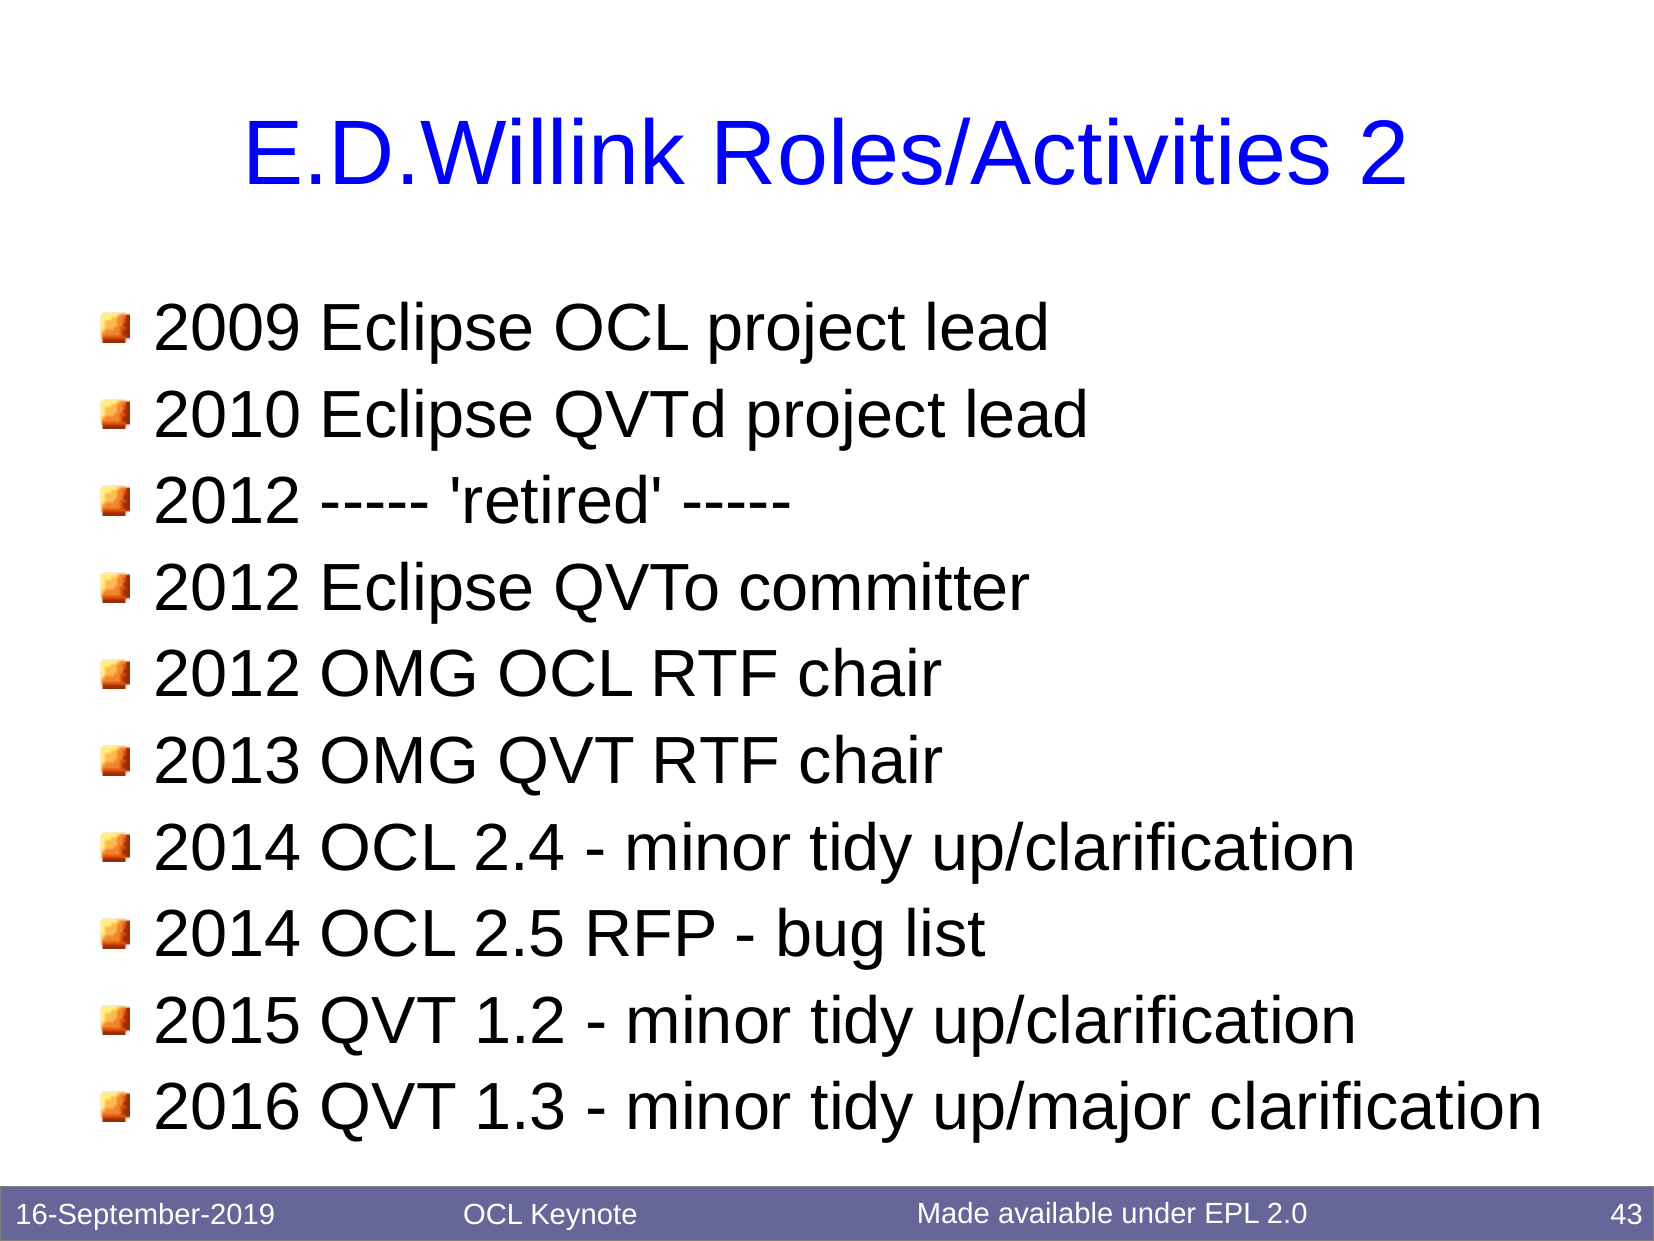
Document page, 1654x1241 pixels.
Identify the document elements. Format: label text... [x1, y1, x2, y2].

list 2009 Eclipse OCL project lead 2010 Eclipse QVTd project lead 2012 ----- 'retired' ----- 2012 Eclipse QVTo committer 2012 OMG OCL RTF chair 2013 OMG QVT RTF chair 2014 OCL 2.4 - minor tidy up/clarification 2014 OCL 2.5 RFP - bug list 2015 QVT 1.2 - minor tidy up/clarification 2016 QVT 1.3 - minor tidy up/major clarification [82, 290, 1571, 1145]
title E.D.Willink Roles/Activities 2 [82, 49, 1571, 257]
